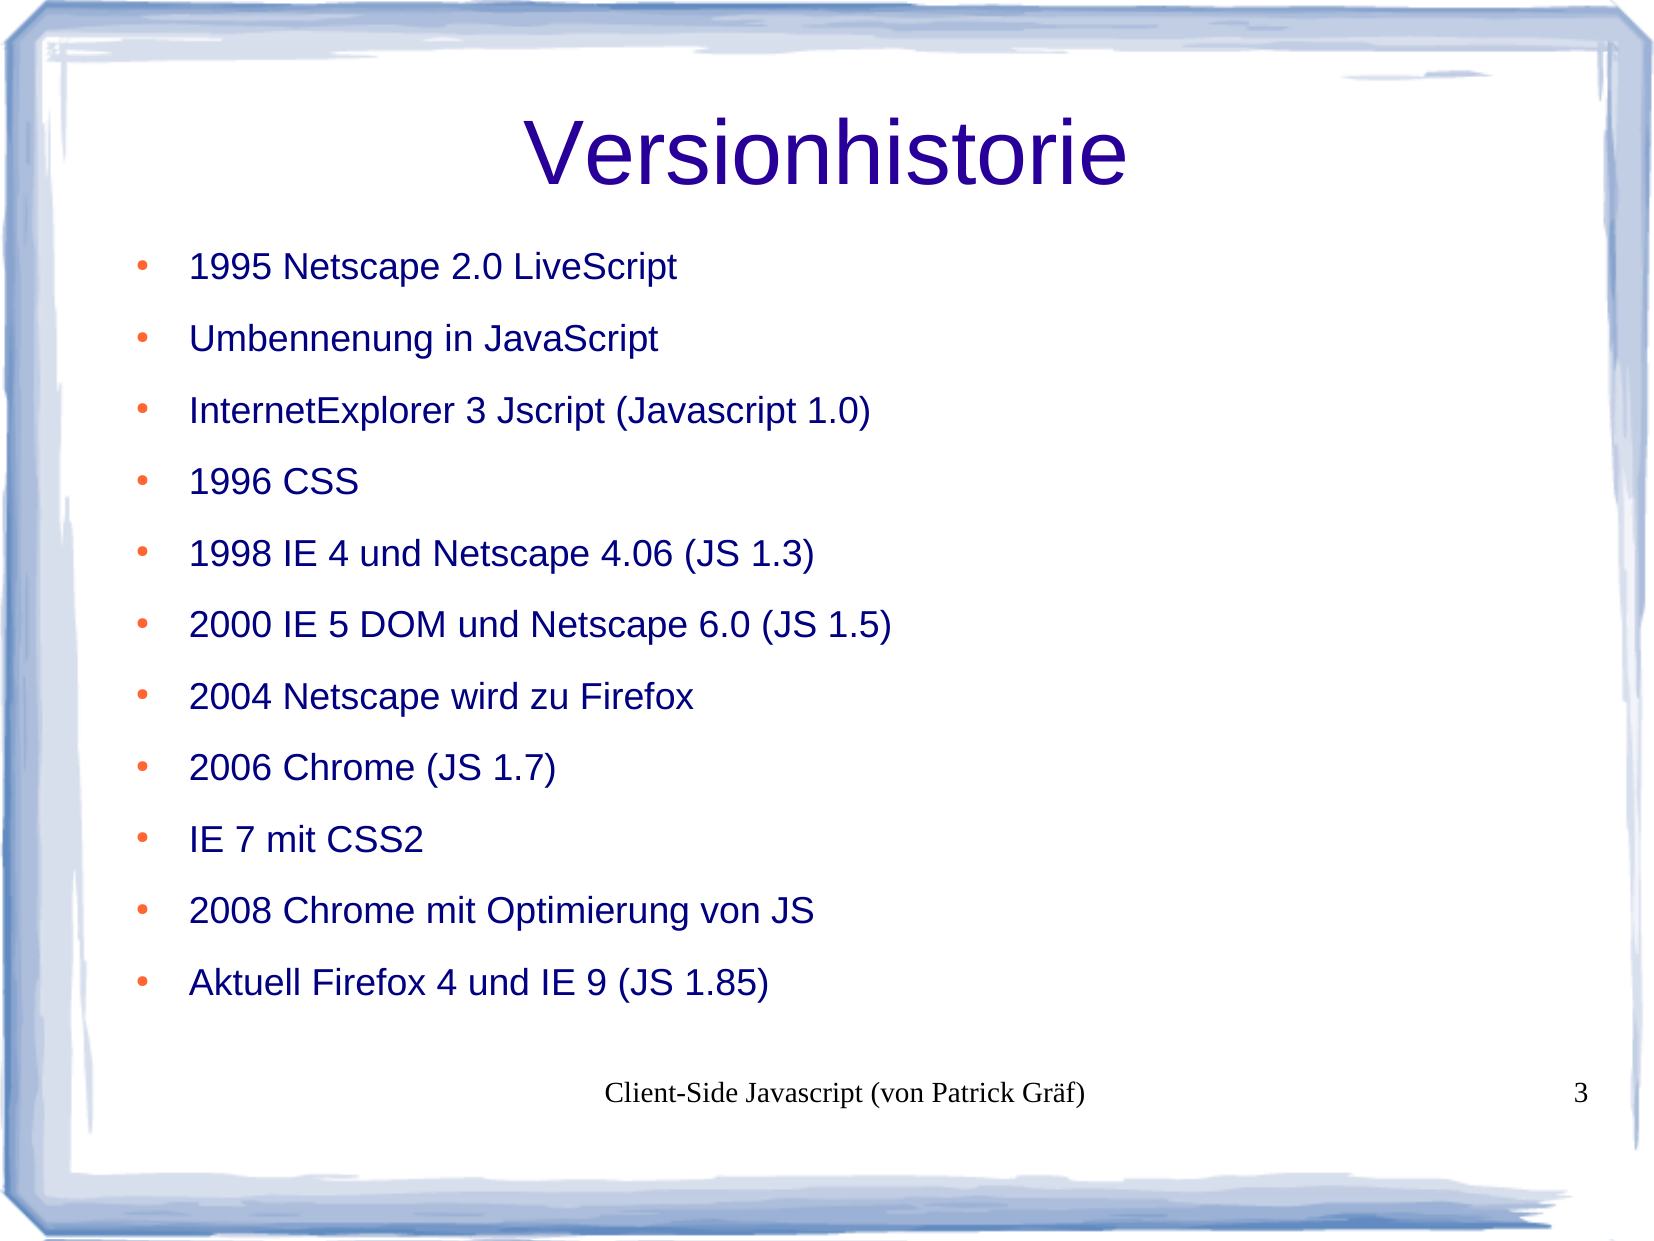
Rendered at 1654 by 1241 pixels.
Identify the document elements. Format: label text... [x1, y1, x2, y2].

picture [0, 0, 1654, 1241]
title Versionhistorie [82, 49, 1571, 257]
list 1995 Netscape 2.0 LiveScript Umbennenung in JavaScript InternetExplorer 3 Jscript (Javascript 1.0) 1996 CSS 1998 IE 4 und Netscape 4.06 (JS 1.3) 2000 IE 5 DOM und Netscape 6.0 (JS 1.5) 2004 Netscape wird zu Firefox 2006 Chrome (JS 1.7) IE 7 mit CSS2 2008 Chrome mit Optimierung von JS Aktuell Firefox 4 und IE 9 (JS 1.85) [118, 246, 1477, 1004]
